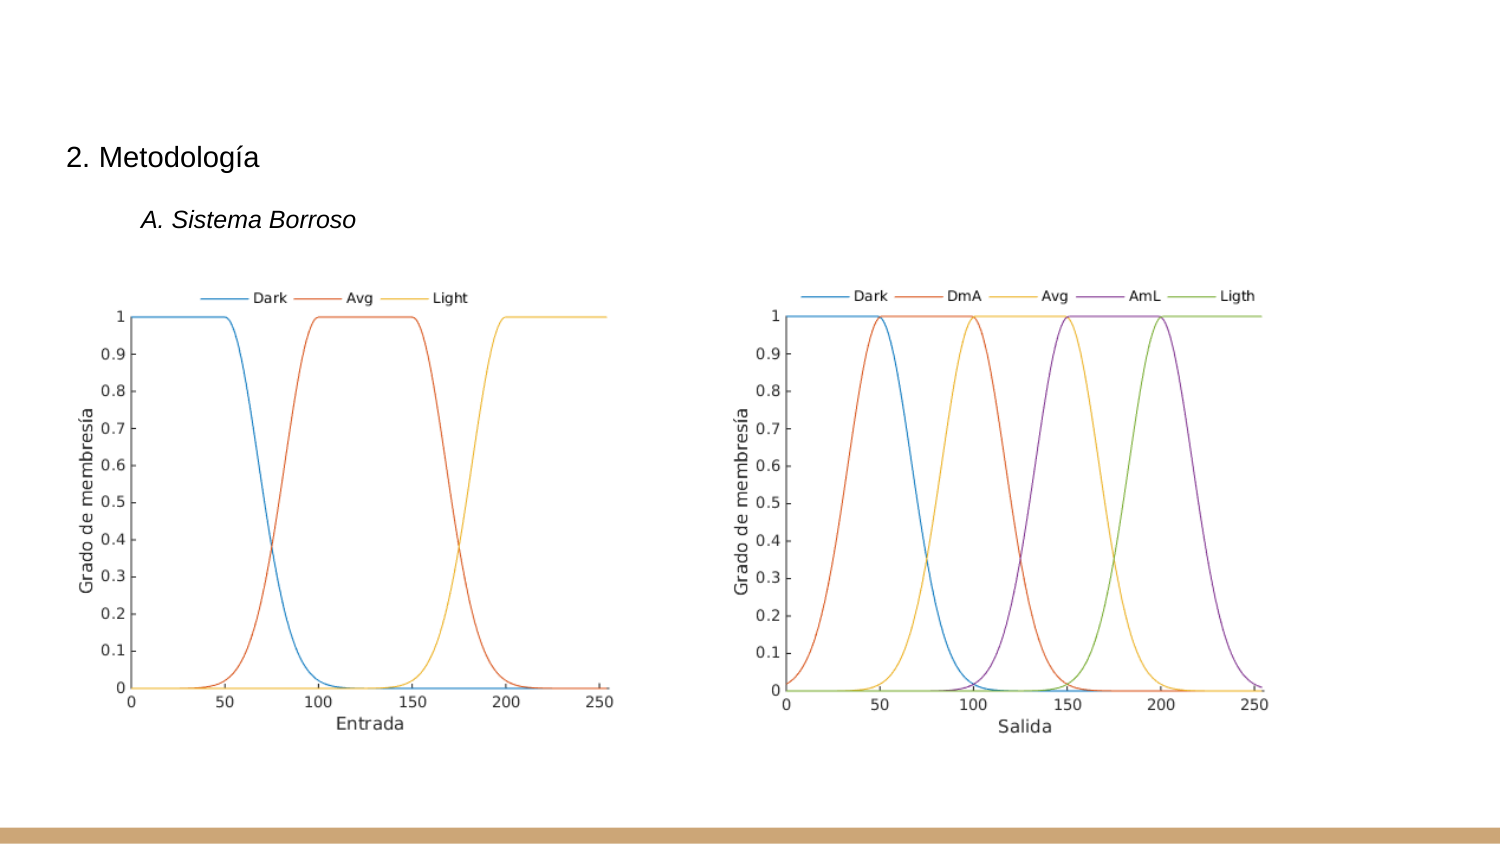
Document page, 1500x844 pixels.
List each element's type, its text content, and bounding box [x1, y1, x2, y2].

title 2. Metodología [51, 51, 1449, 189]
picture [51, 283, 668, 739]
list A. Sistema Borroso [51, 189, 620, 262]
picture [706, 282, 1323, 741]
